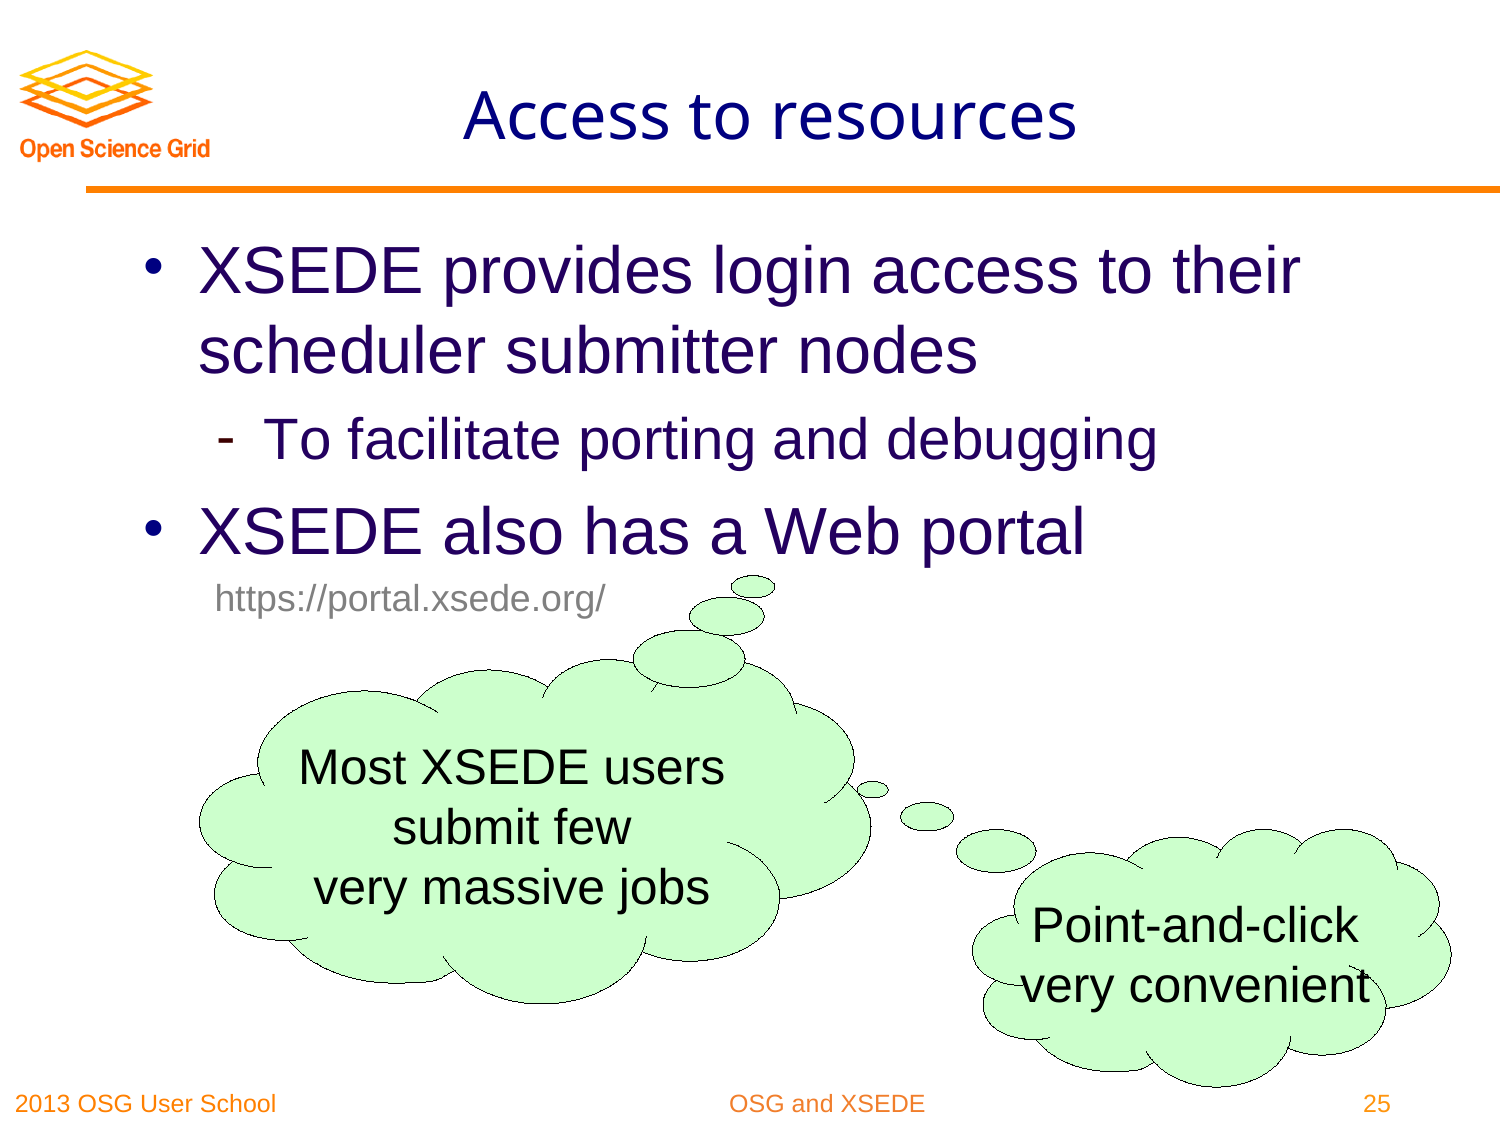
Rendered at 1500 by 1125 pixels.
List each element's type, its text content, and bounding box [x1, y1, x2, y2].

text_box Point-and-click very convenient [956, 829, 1037, 873]
picture [0, 27, 201, 179]
text_box https://portal.xsede.org/ [199, 566, 621, 627]
text_box Point-and-click very convenient [900, 802, 954, 831]
list XSEDE provides login access to their scheduler submitter nodes To facilitate porting and debugging XSEDE also has a Web portal [127, 218, 1403, 872]
text_box Point-and-click very convenient [972, 829, 1452, 1088]
text_box Most XSEDE users submit few very massive jobs [199, 597, 872, 1004]
title Access to resources [201, 18, 1342, 207]
text_box Most XSEDE users submit few very massive jobs [731, 575, 775, 598]
